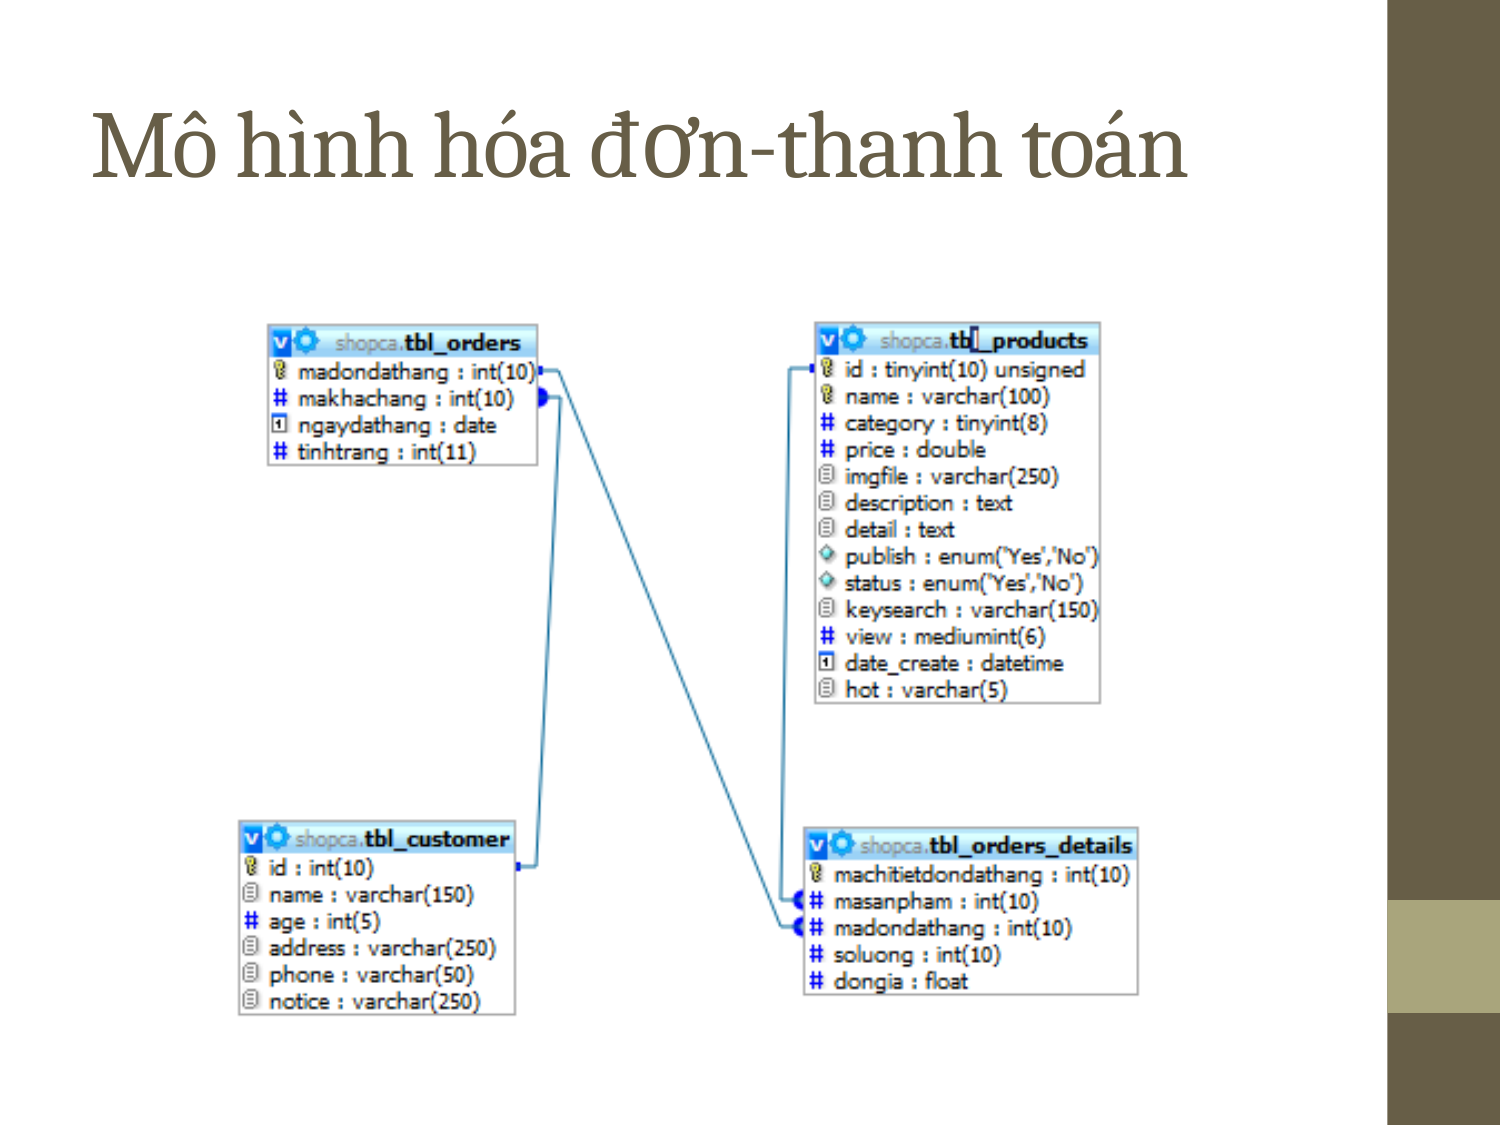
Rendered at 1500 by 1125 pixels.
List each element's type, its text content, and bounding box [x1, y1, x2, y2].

title Mô hình hóa đơn-thanh toán [75, 45, 1326, 233]
picture [212, 291, 1224, 1063]
